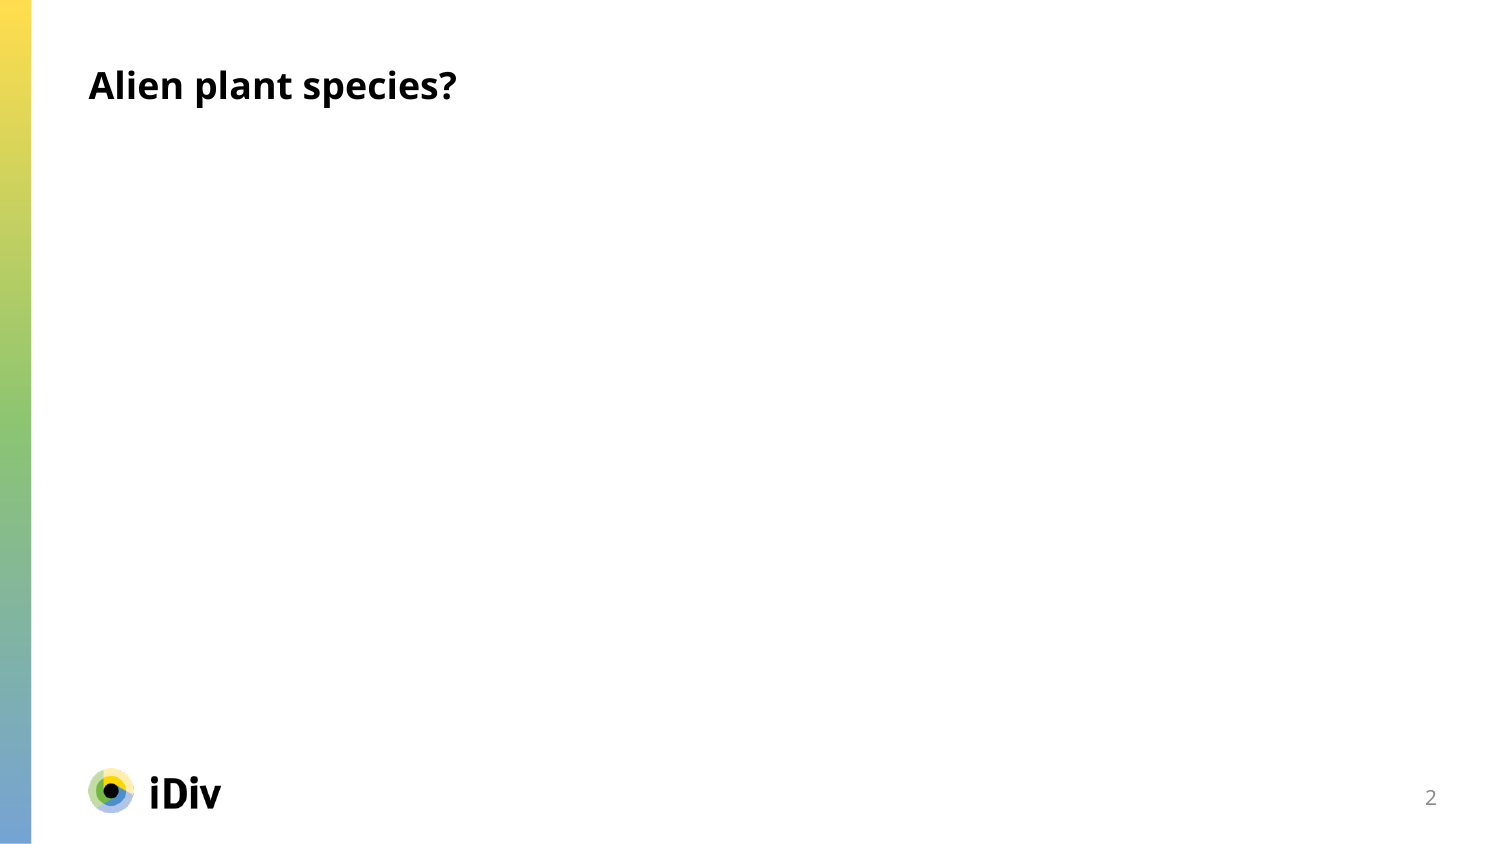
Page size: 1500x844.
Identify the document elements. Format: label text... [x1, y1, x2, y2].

slide_number 6 [1240, 767, 1437, 813]
picture [0, 0, 1500, 844]
list Alien plant species? [88, 61, 1437, 157]
